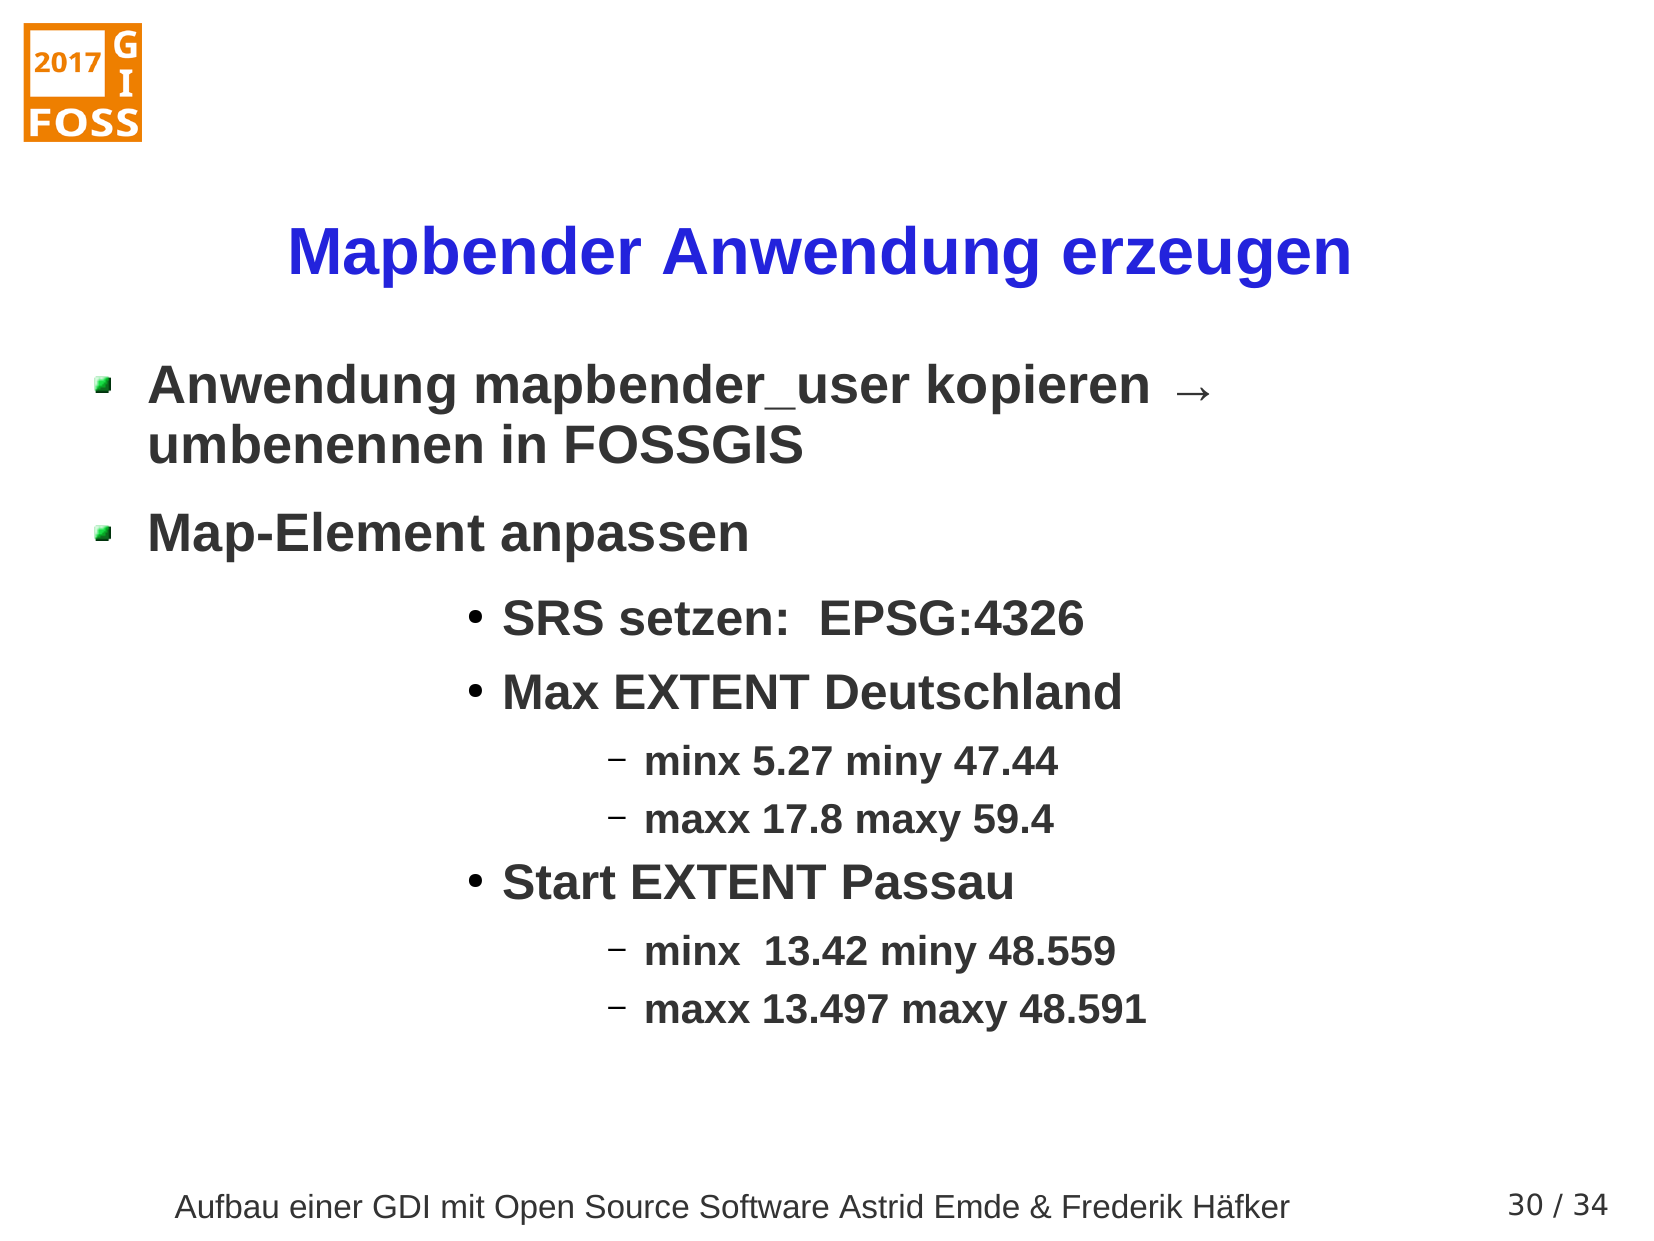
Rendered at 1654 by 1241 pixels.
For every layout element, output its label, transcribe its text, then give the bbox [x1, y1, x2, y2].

picture [23, 23, 142, 142]
list Anwendung mapbender_user kopieren → umbenennen in FOSSGIS Map-Element anpassen SRS setzen: EPSG:4326 Max EXTENT Deutschland minx 5.27 miny 47.44 maxx 17.8 maxy 59.4 Start EXTENT Passau minx 13.42 miny 48.559 maxx 13.497 maxy 48.591 [76, 354, 1565, 1173]
title Mapbender Anwendung erzeugen [76, 177, 1565, 325]
